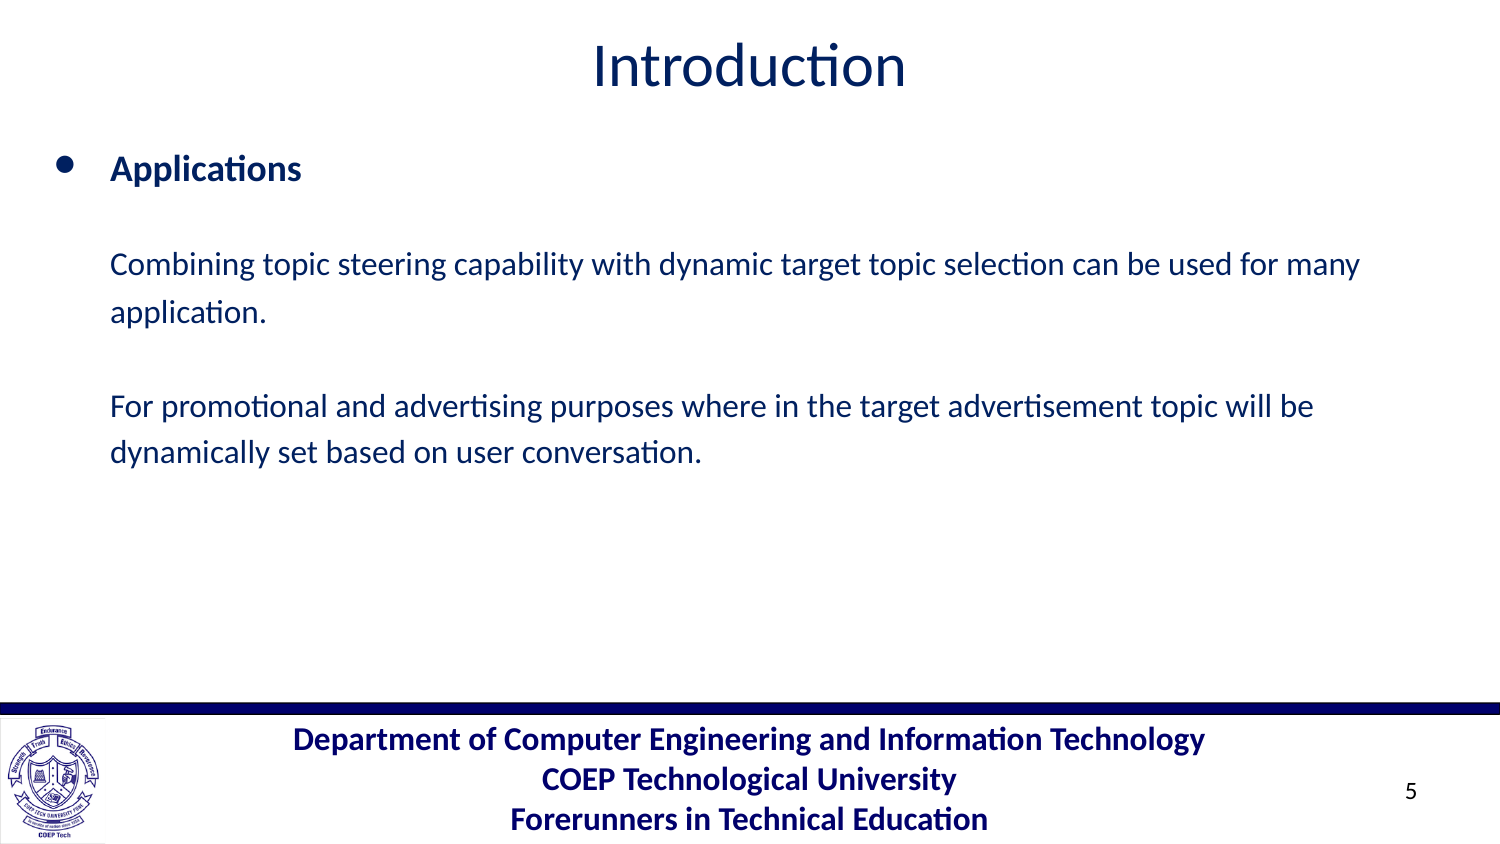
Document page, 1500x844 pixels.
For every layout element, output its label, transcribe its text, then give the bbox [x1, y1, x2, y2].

text_box [0, 702, 264, 715]
text_box Department of Computer Engineering and Information Technology COEP Technological University Forerunners in Technical Education [264, 702, 1235, 837]
text_box 5 [1235, 768, 1418, 805]
text_box [1235, 702, 1500, 715]
text_box [0, 718, 106, 844]
text_box Introduction [7, 9, 1493, 100]
text_box Applications Combining topic steering capability with dynamic target topic selection can be used for many application. For promotional and advertising purposes where in the target advertisement topic will be dynamically set based on user conversation. [34, 137, 1436, 574]
